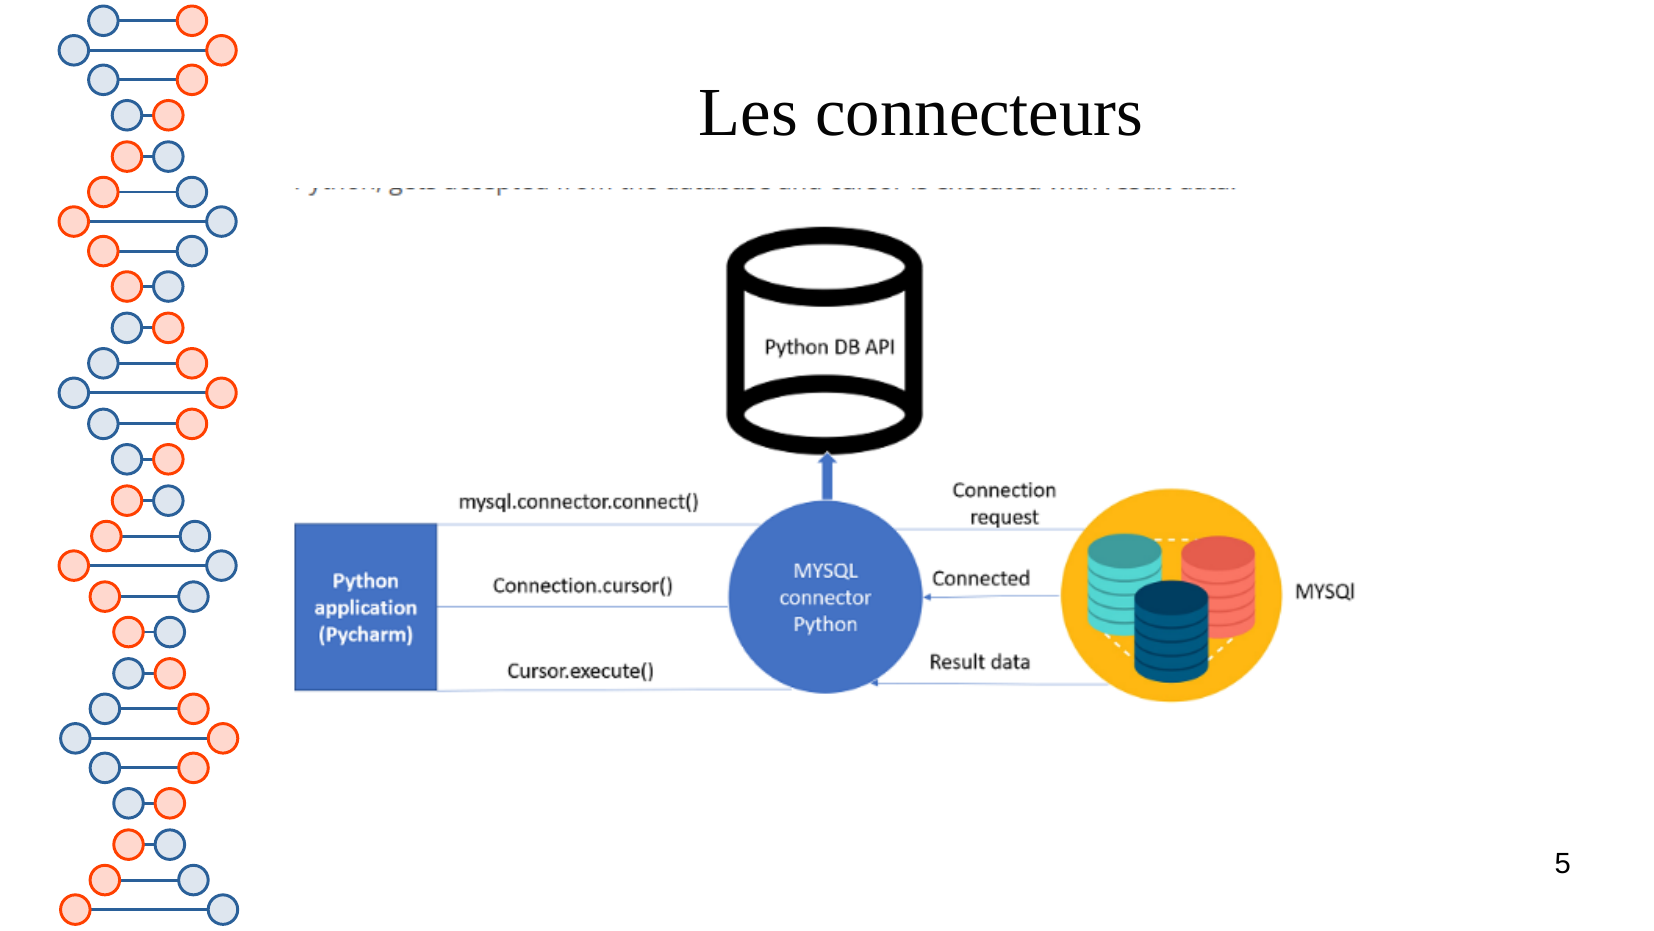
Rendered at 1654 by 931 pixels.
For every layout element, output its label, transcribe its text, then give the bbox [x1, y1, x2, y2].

picture [265, 188, 1391, 730]
title Les connecteurs [265, 35, 1595, 189]
